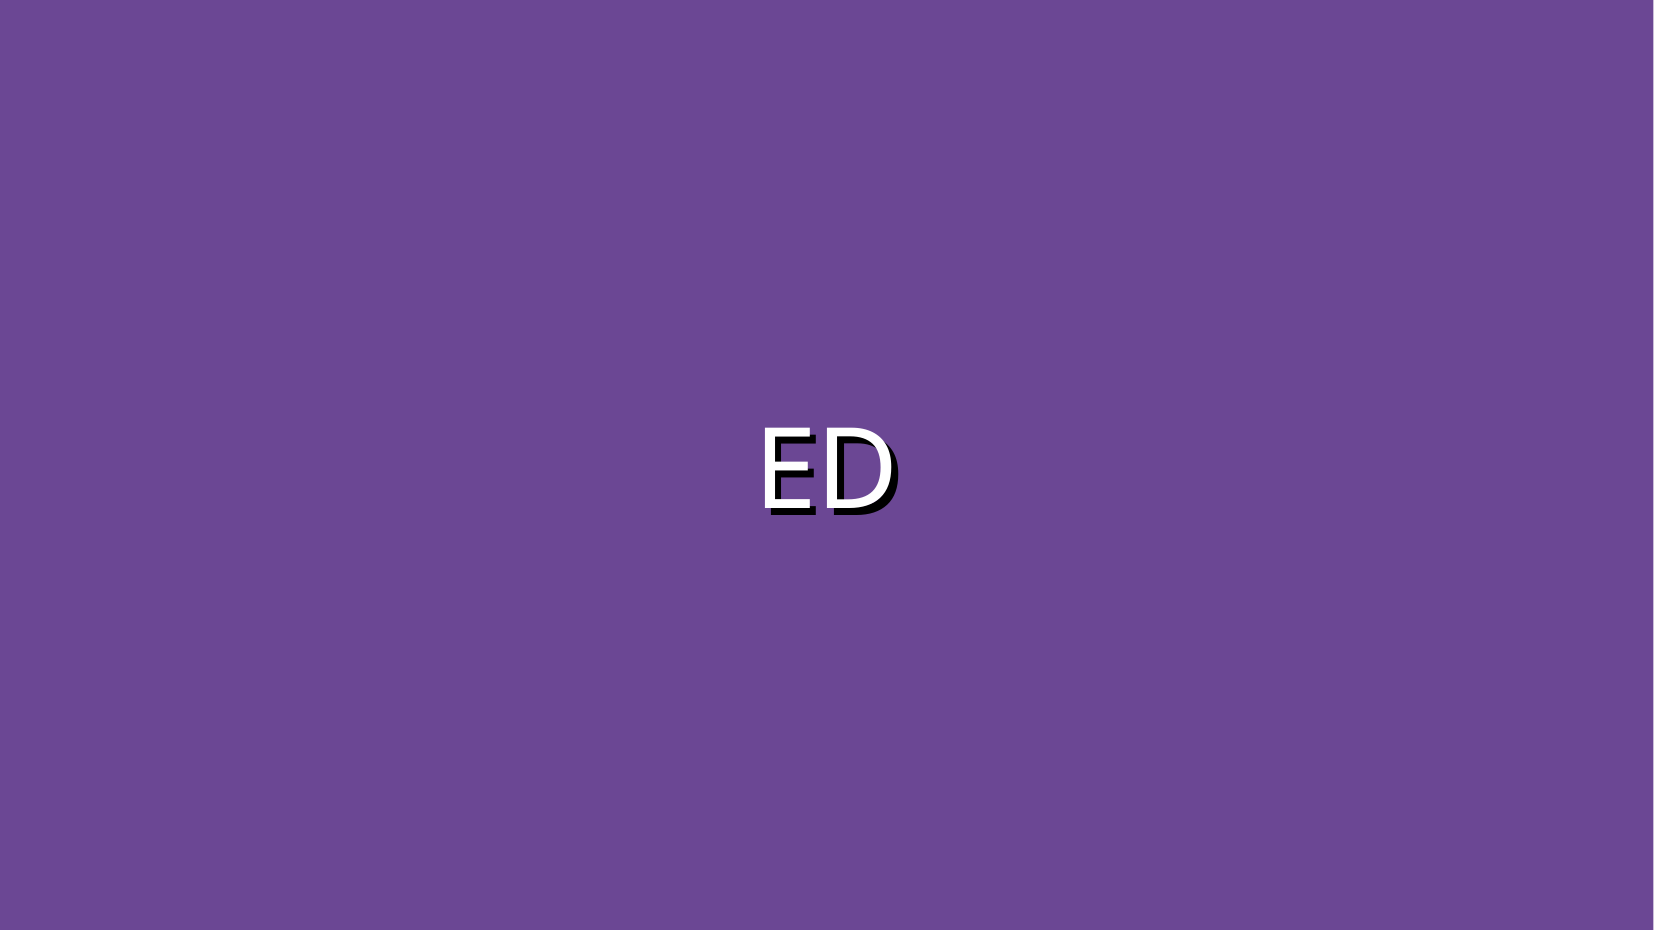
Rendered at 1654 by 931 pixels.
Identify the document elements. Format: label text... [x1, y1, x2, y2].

subtitle ED [82, 105, 1571, 826]
